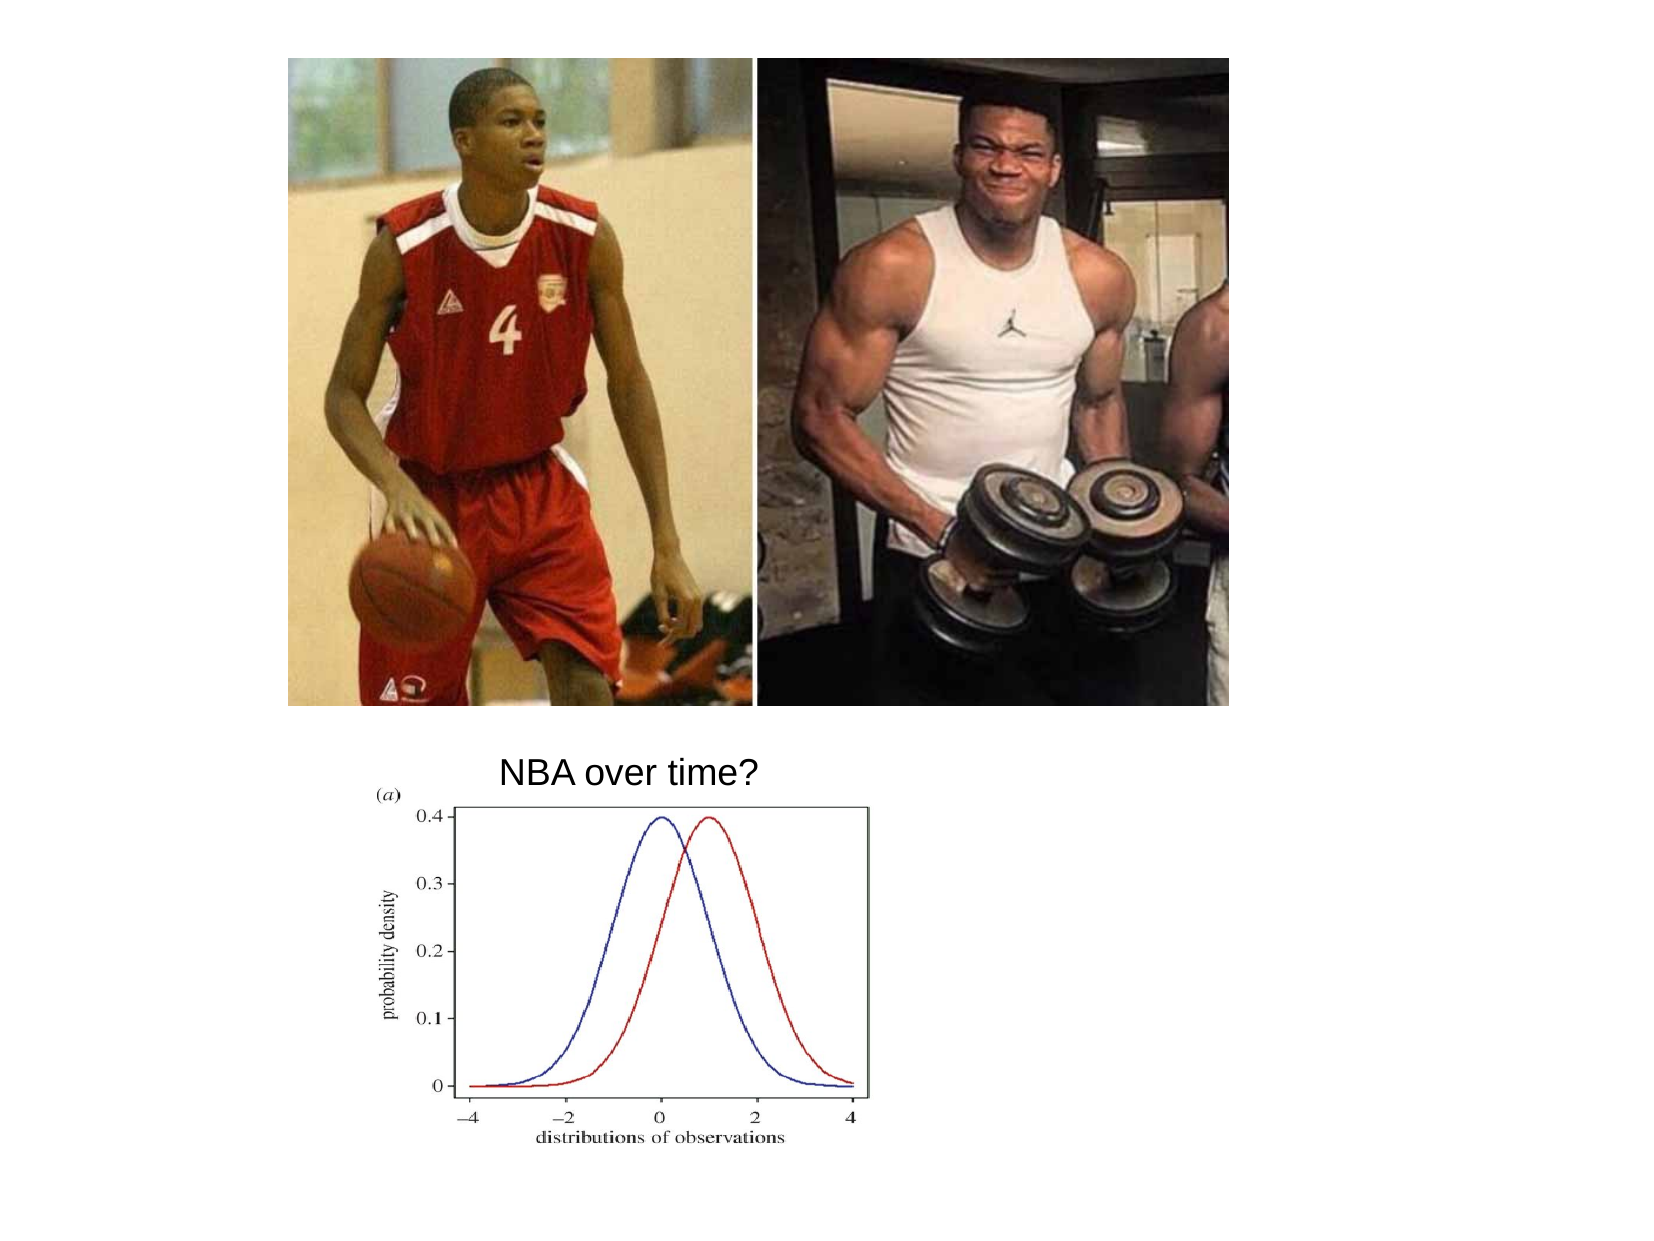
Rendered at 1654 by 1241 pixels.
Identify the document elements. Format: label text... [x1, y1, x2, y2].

text_box NBA over time? [484, 744, 774, 843]
picture [377, 786, 898, 1144]
picture [288, 58, 1229, 706]
